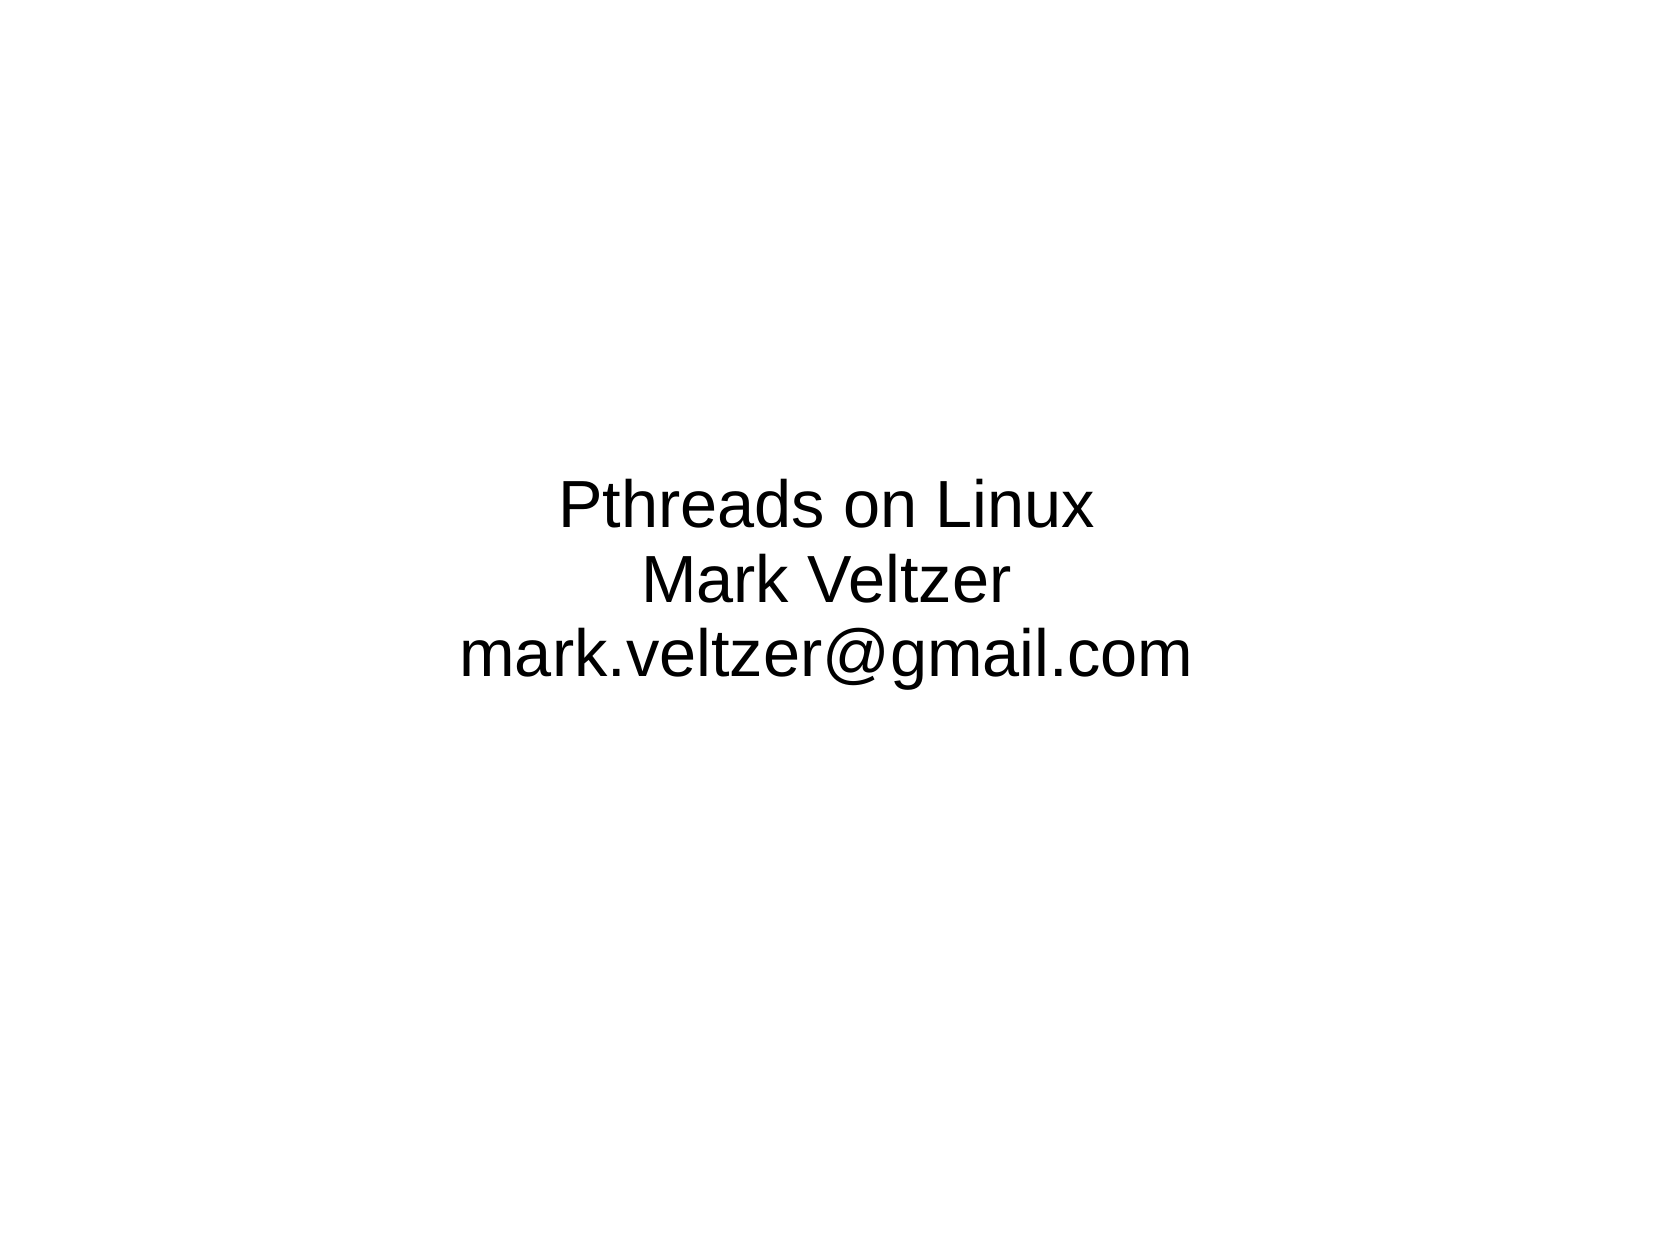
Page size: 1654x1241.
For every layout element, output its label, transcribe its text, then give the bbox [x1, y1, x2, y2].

subtitle Pthreads on Linux Mark Veltzer mark.veltzer@gmail.com [82, 49, 1571, 1109]
